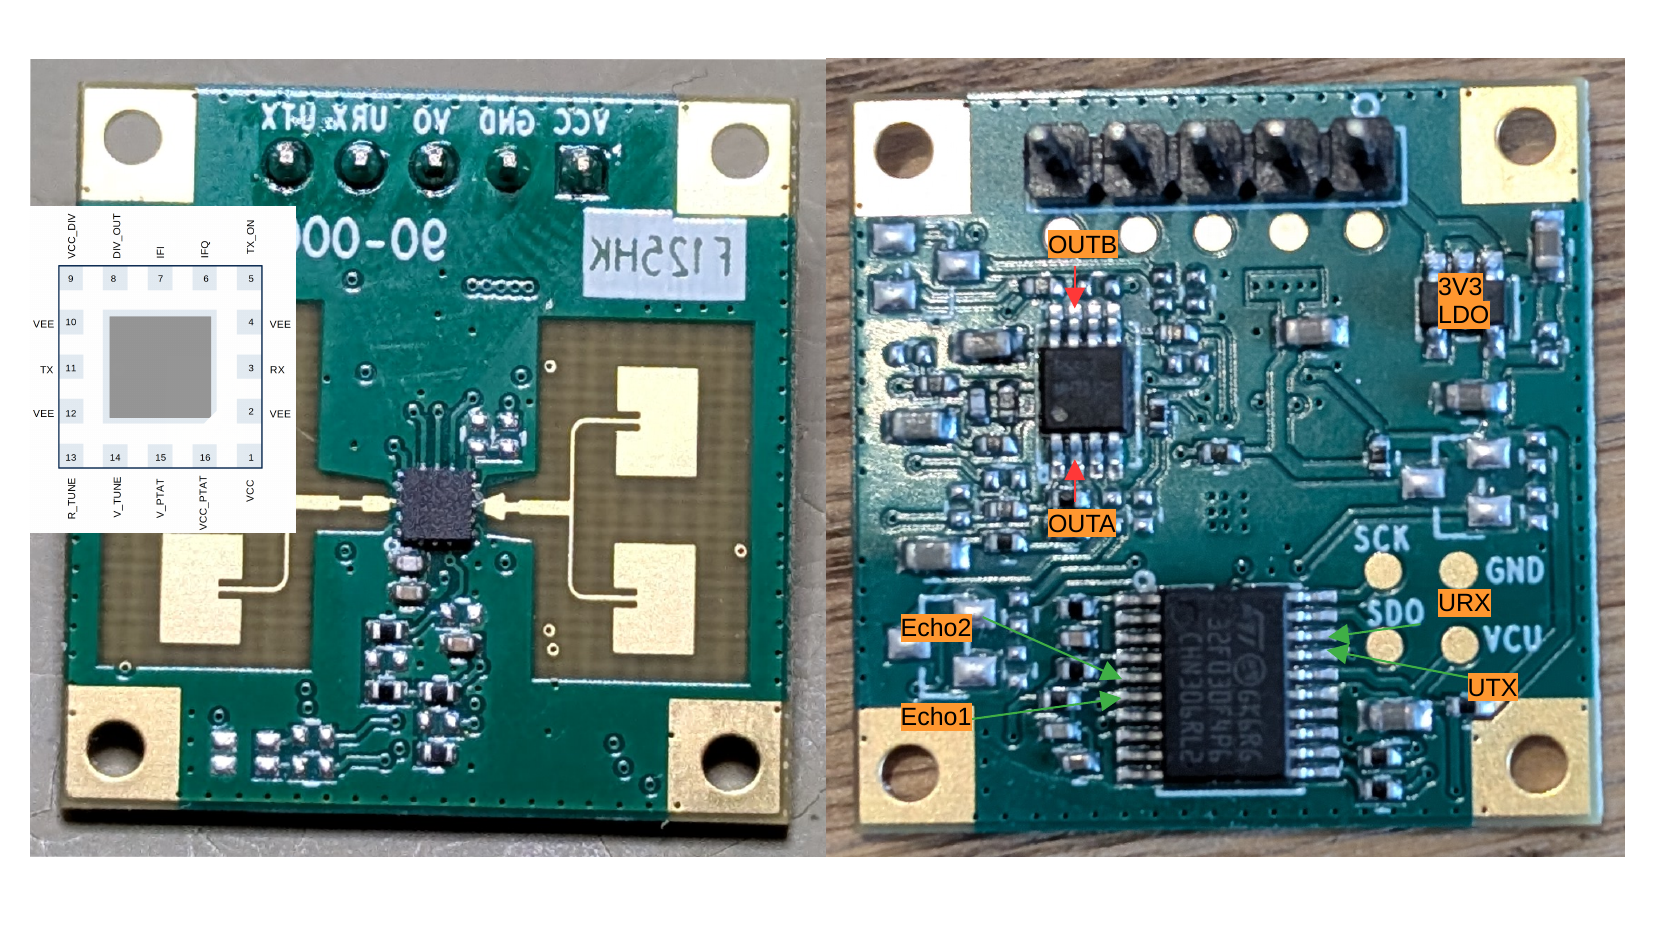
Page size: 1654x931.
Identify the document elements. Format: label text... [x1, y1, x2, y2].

text_box Echo1 [885, 695, 998, 739]
text_box UTX [1452, 665, 1536, 709]
text_box 3V3 LDO [1423, 265, 1506, 337]
text_box OUTB [1033, 222, 1152, 266]
text_box OUTA [1033, 501, 1152, 545]
picture [29, 58, 1625, 857]
text_box URX [1423, 581, 1506, 625]
text_box Echo2 [885, 606, 998, 650]
